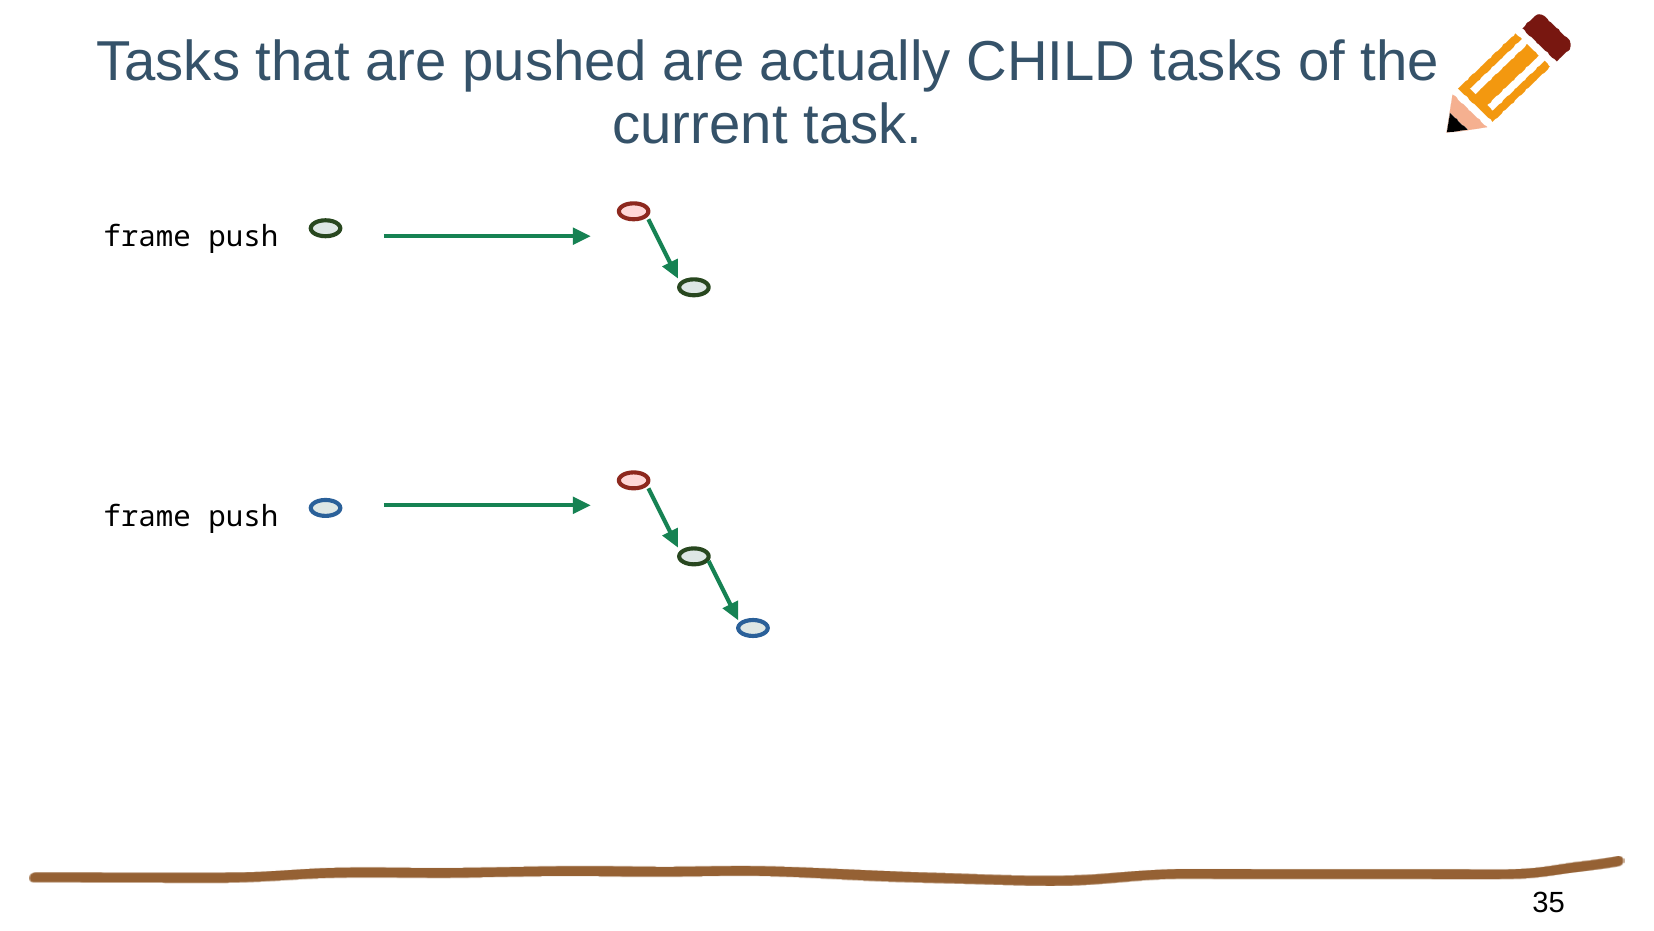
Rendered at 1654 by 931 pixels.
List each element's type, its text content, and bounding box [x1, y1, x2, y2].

text_box [310, 220, 341, 237]
picture [29, 856, 1625, 886]
text_box [618, 472, 649, 489]
text_box [618, 203, 649, 220]
text_box frame push [88, 207, 311, 252]
picture [1446, 14, 1571, 133]
text_box frame push [88, 487, 311, 532]
text_box [679, 548, 709, 565]
text_box [738, 620, 768, 636]
text_box [679, 279, 709, 296]
title Tasks that are pushed are actually CHILD tasks of the current task. [88, 29, 1447, 237]
text_box [310, 499, 341, 516]
